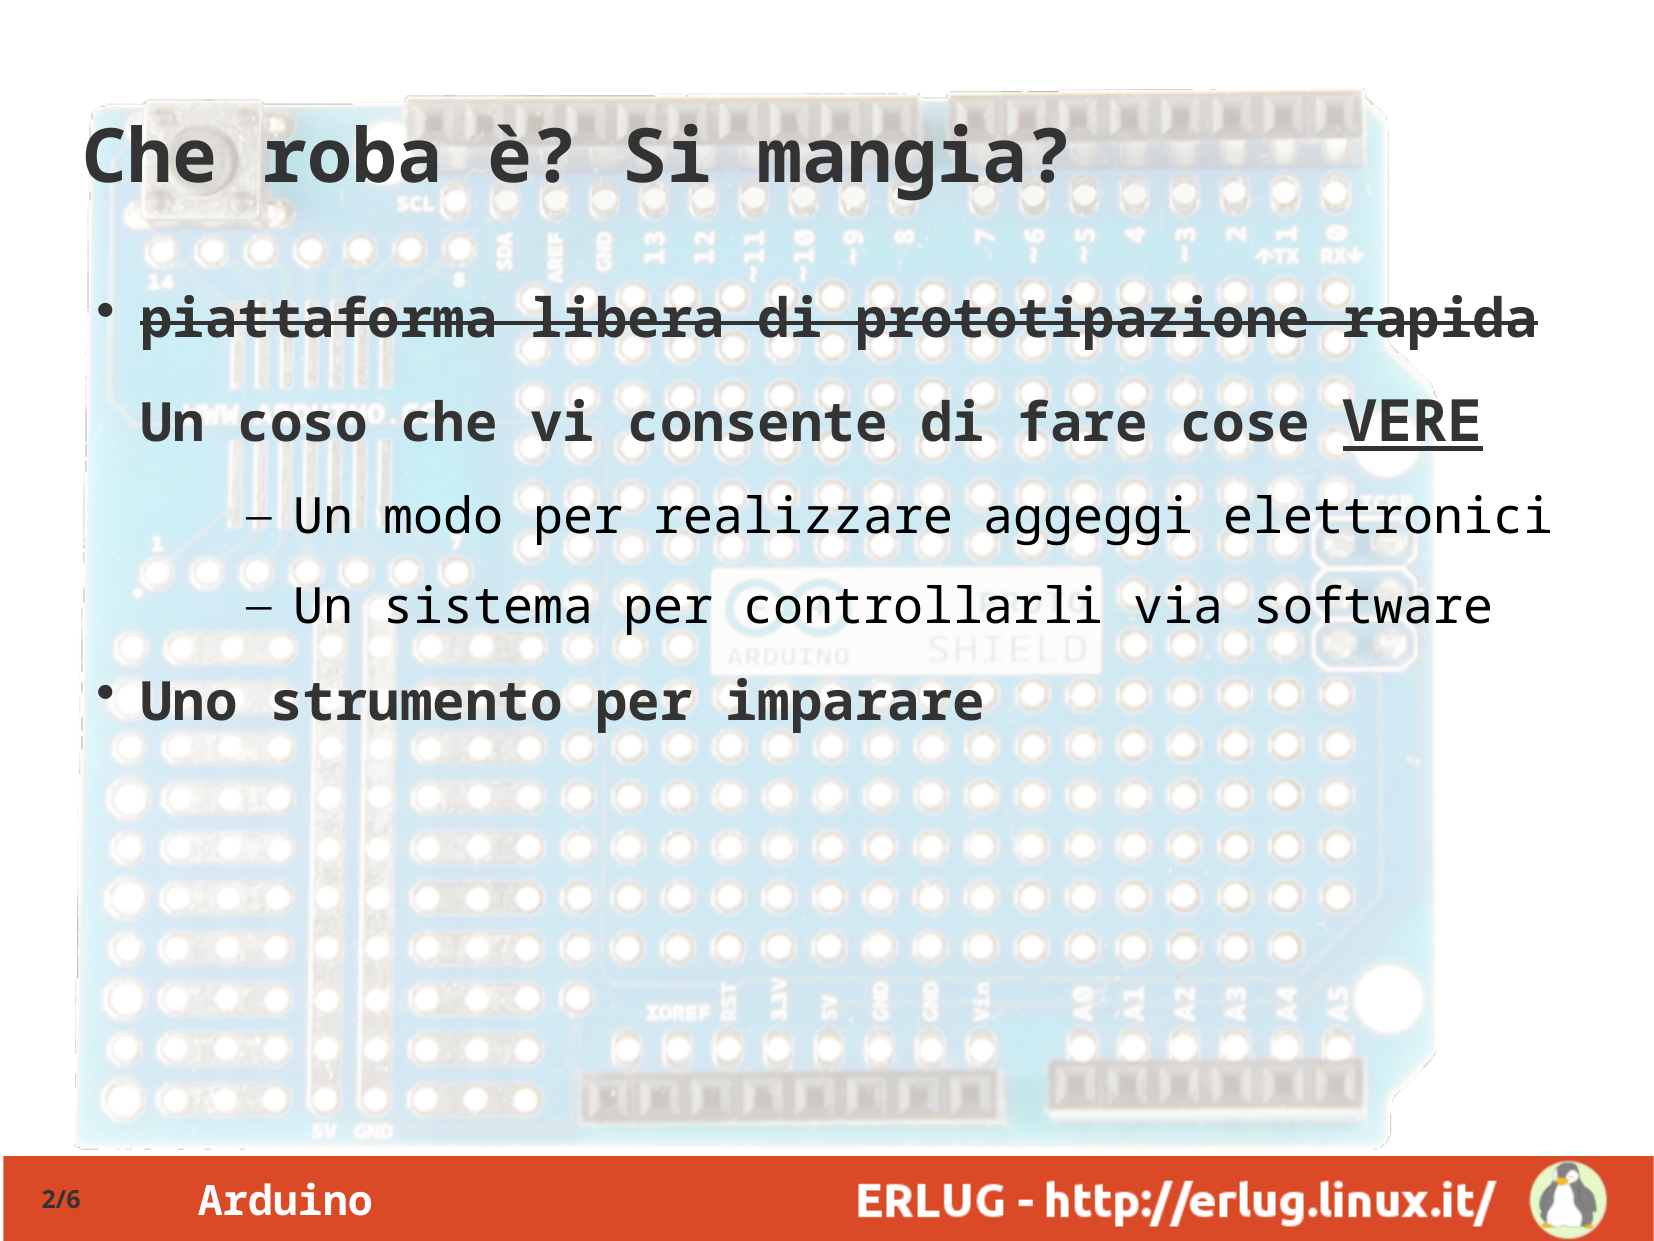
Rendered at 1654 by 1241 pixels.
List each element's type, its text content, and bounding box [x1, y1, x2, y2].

picture [74, 88, 1439, 1152]
picture [3, 1156, 1654, 1241]
list piattaforma libera di prototipazione rapida Un coso che vi consente di fare cose VERE Un modo per realizzare aggeggi elettronici Un sistema per controllarli via software Uno strumento per imparare [87, 242, 1579, 1062]
title Che roba è? Si mangia? [82, 49, 1571, 257]
